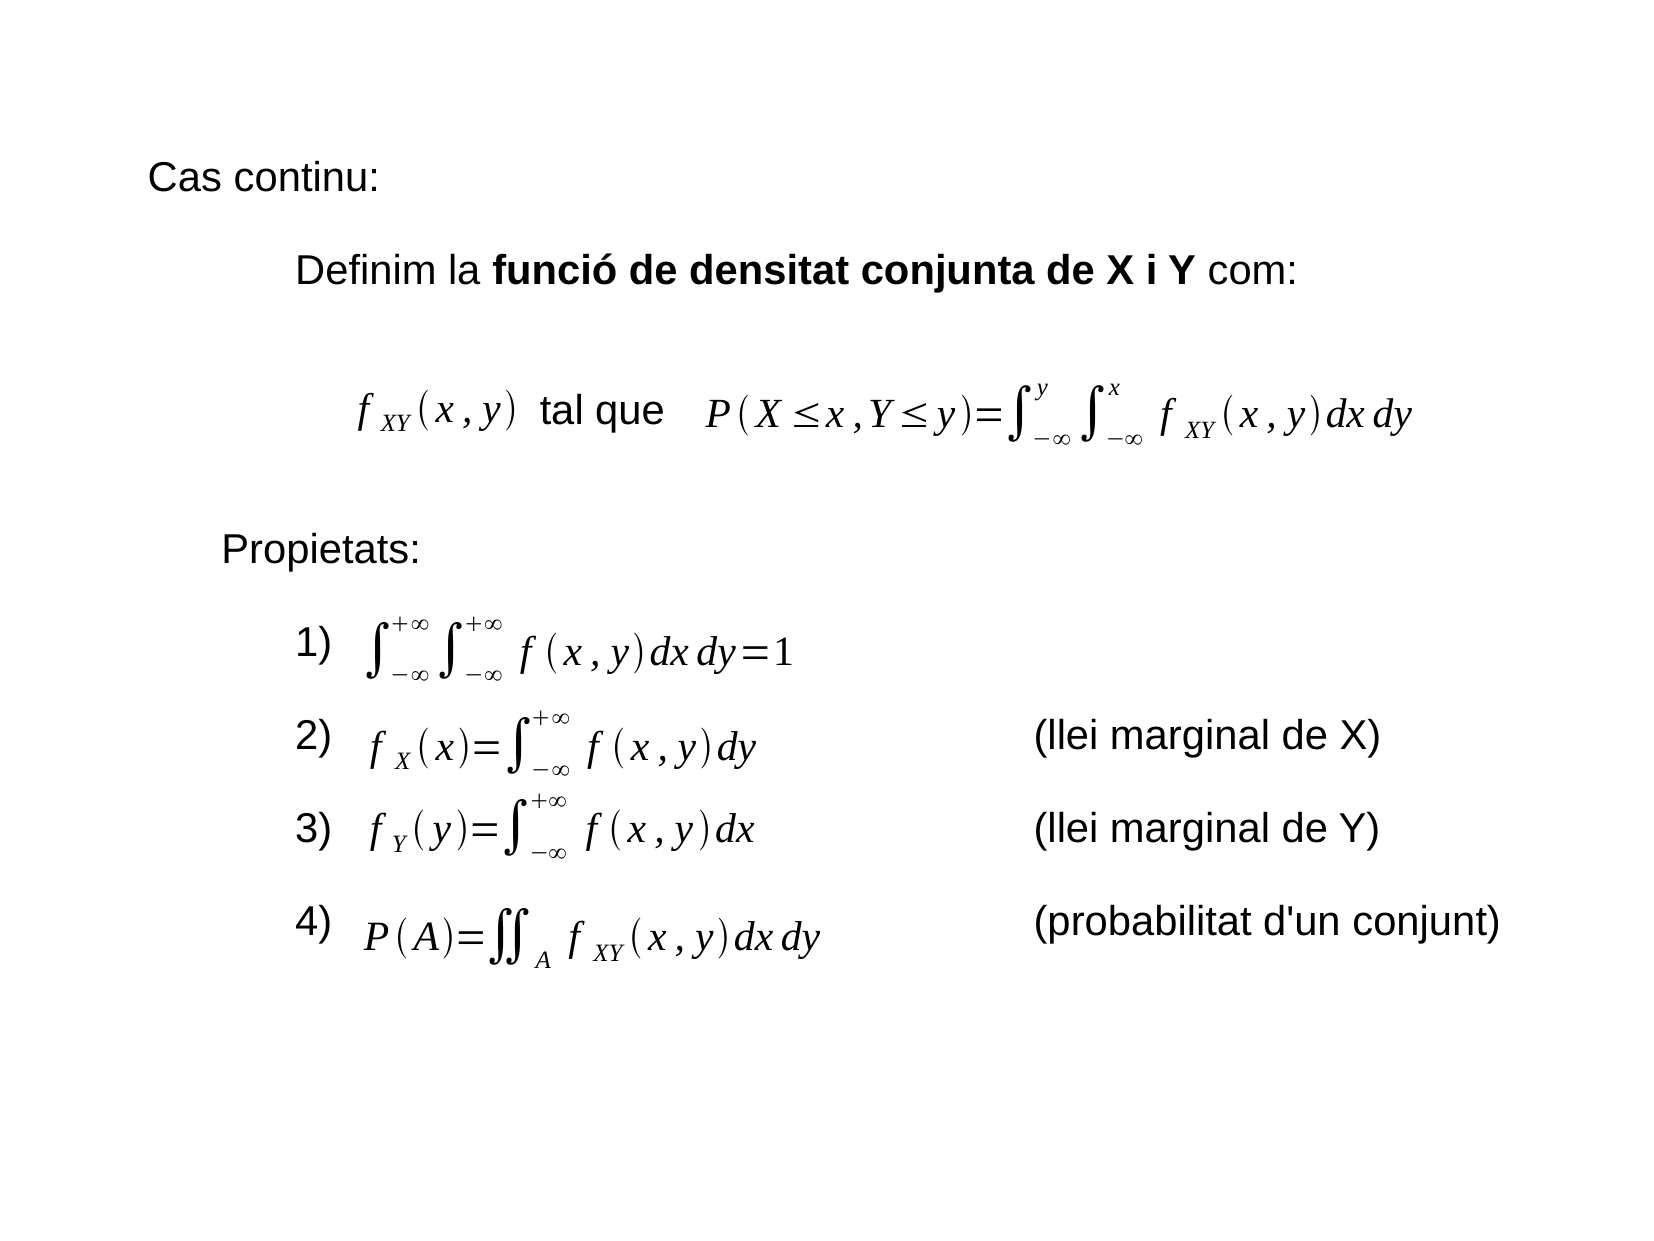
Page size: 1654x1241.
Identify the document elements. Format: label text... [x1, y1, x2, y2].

chart [354, 904, 827, 975]
chart [354, 704, 763, 784]
chart [354, 609, 800, 690]
chart [341, 384, 524, 438]
chart [696, 373, 1418, 453]
text_box Cas continu: Definim la funció de densitat conjunta de X i Y com: tal que Propietats: 1) 2) (llei marginal de X) 3) (llei marginal de Y) 4) (probabilitat d'un conjunt) [59, 146, 1625, 1063]
chart [354, 786, 761, 867]
